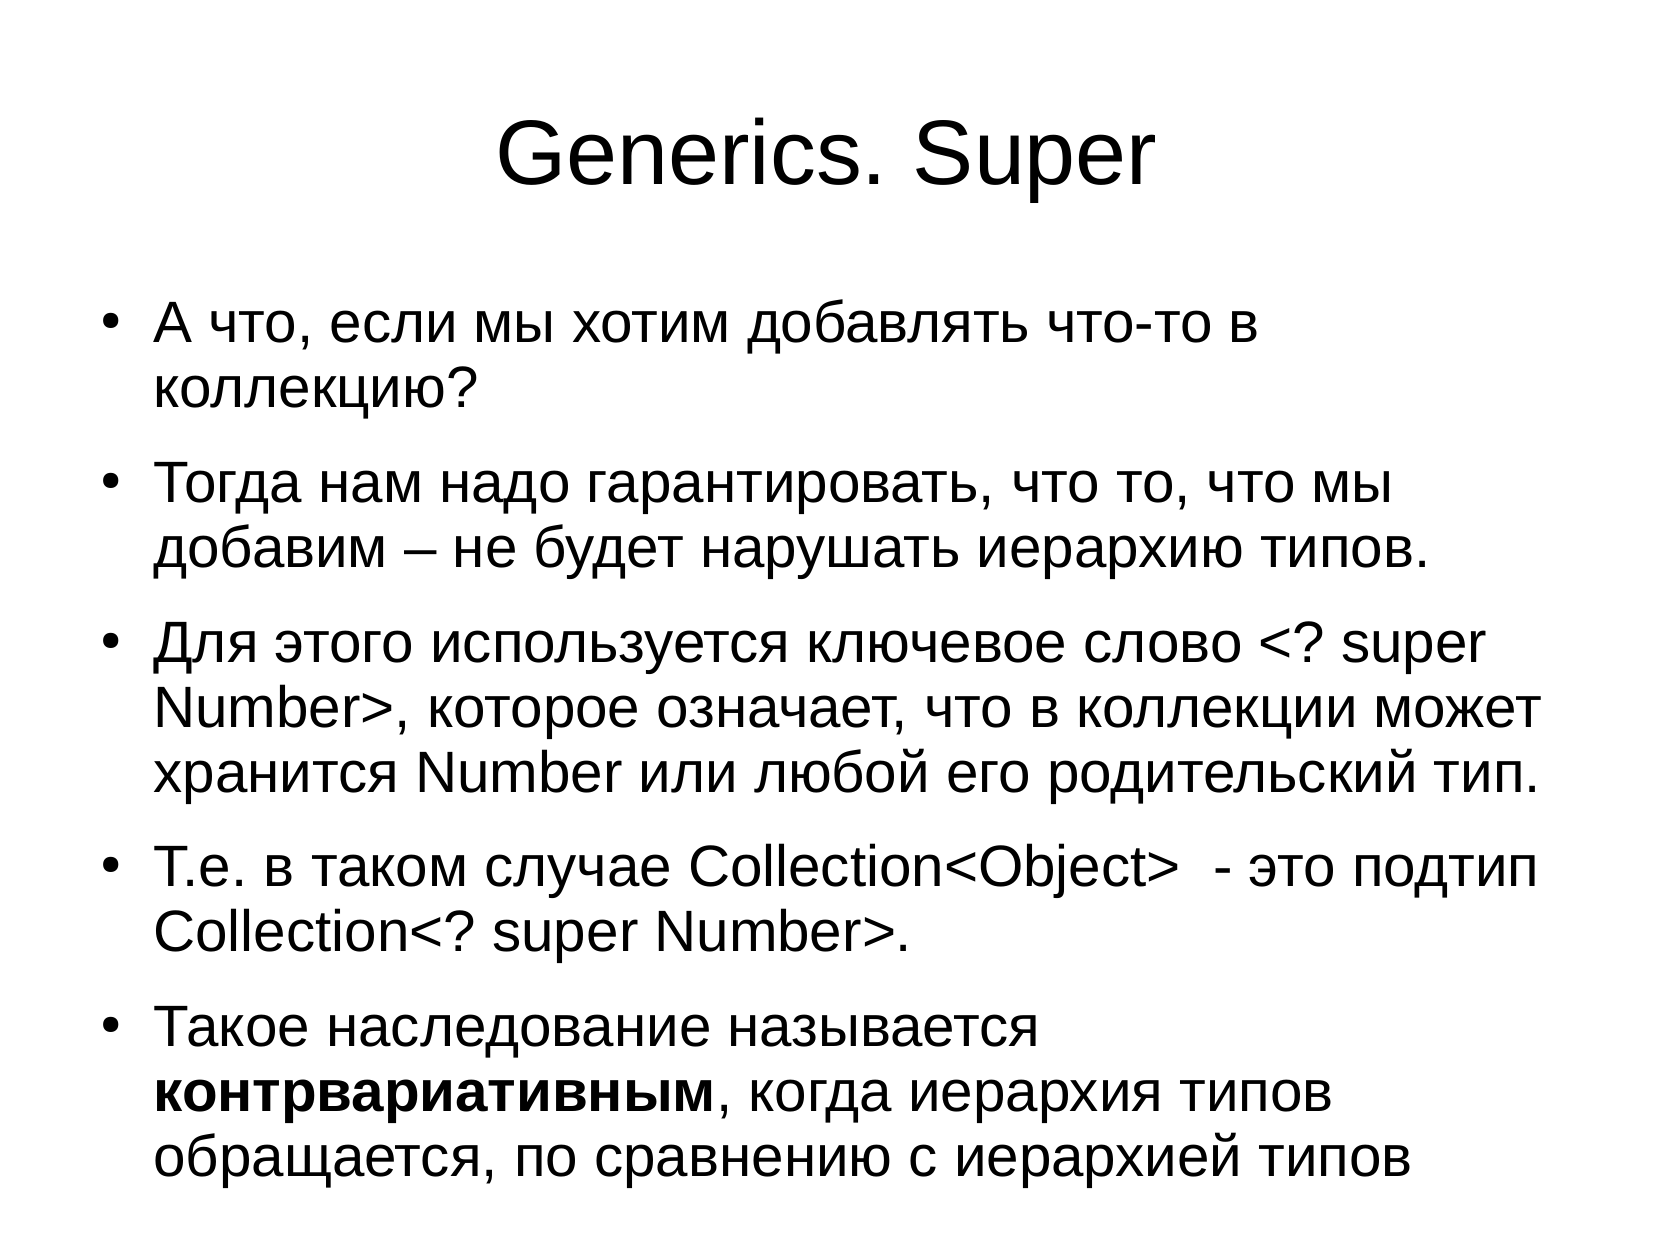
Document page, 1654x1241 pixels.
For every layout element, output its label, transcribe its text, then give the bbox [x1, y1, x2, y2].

list А что, если мы хотим добавлять что-то в коллекцию? Тогда нам надо гарантировать, что то, что мы добавим – не будет нарушать иерархию типов. Для этого используется ключевое слово <? super Number>, которое означает, что в коллекции может хранится Number или любой его родительский тип. Т.е. в таком случае Collection<Object> - это подтип Collection<? super Number>. Такое наследование называется контрвариативным, когда иерархия типов обращается, по сравнению с иерархией типов [82, 290, 1571, 1188]
title Generics. Super [82, 49, 1571, 257]
